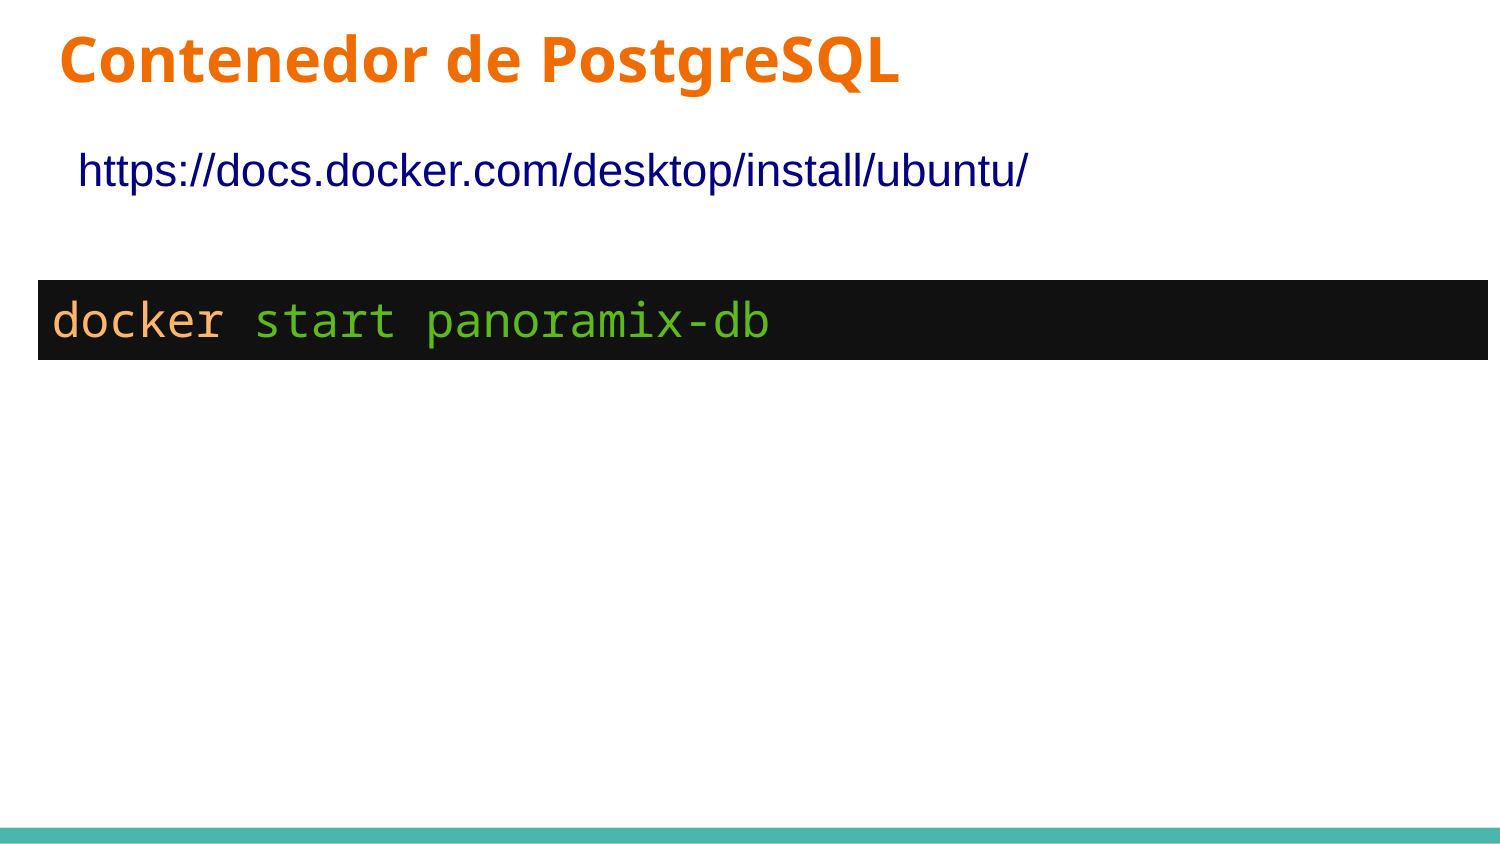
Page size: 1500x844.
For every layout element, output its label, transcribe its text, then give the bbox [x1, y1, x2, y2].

text_box https://docs.docker.com/desktop/install/ubuntu/ [63, 137, 1216, 214]
table_header docker start panoramix-db [38, 280, 1488, 360]
title Contenedor de PostgreSQL [43, 0, 1442, 116]
